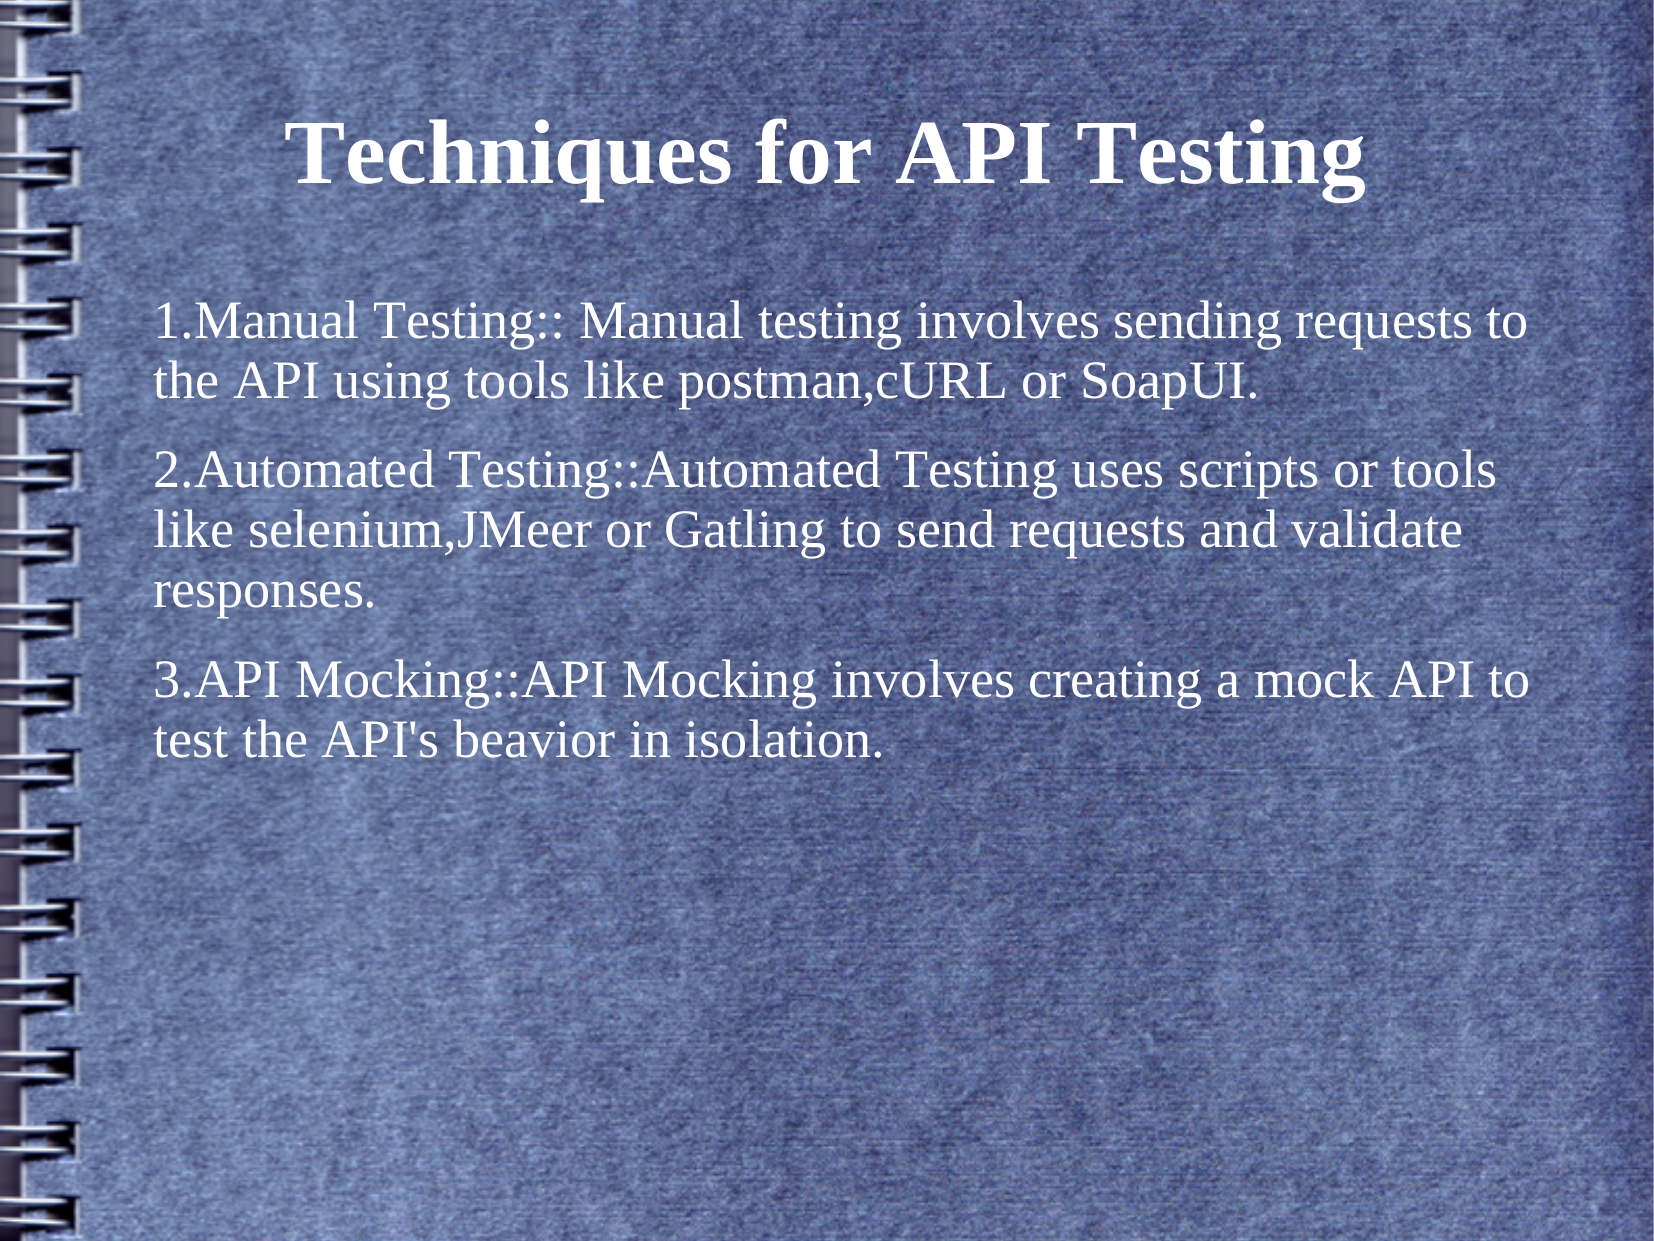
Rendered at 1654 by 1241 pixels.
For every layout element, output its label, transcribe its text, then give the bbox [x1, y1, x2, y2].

title Techniques for API Testing [82, 49, 1571, 257]
picture [0, 0, 1654, 1241]
list 1.Manual Testing:: Manual testing involves sending requests to the API using tools like postman,cURL or SoapUI. 2.Automated Testing::Automated Testing uses scripts or tools like selenium,JMeer or Gatling to send requests and validate responses. 3.API Mocking::API Mocking involves creating a mock API to test the API's beavior in isolation. [82, 290, 1571, 1109]
